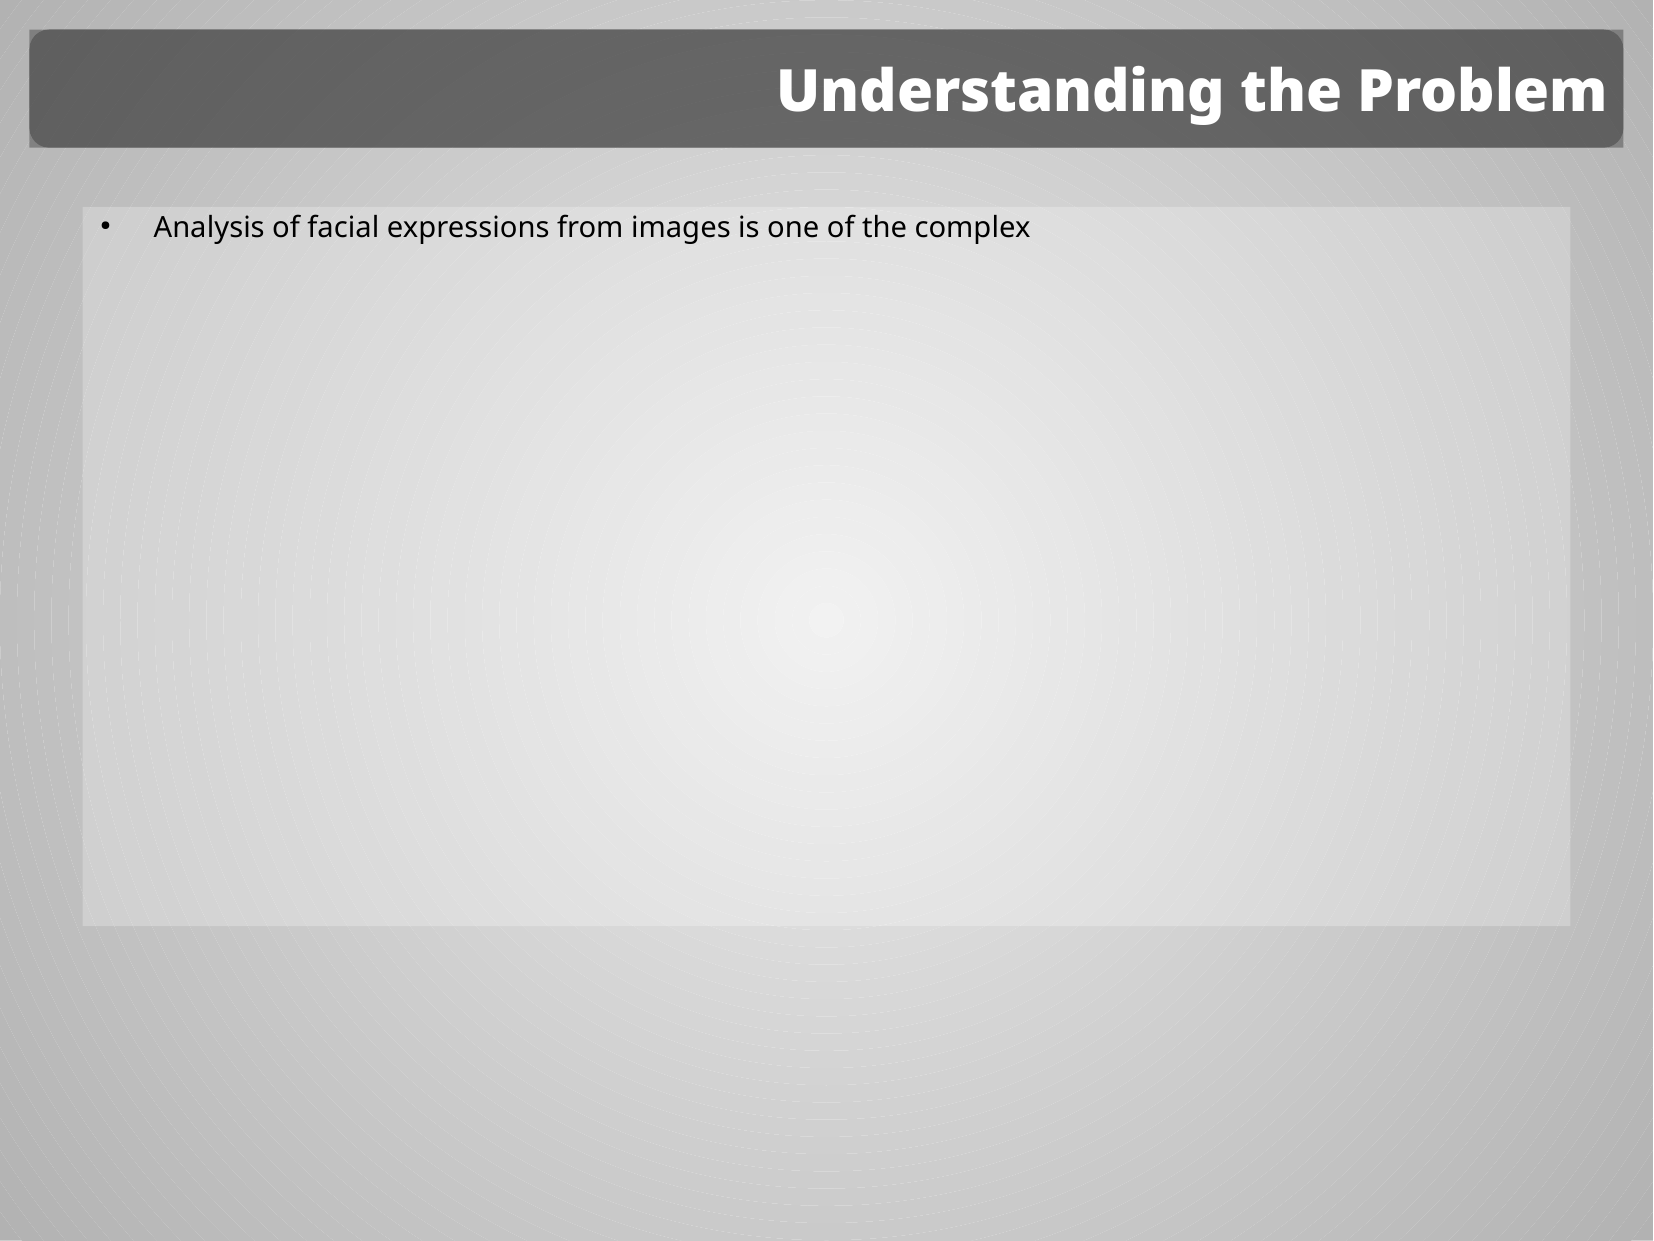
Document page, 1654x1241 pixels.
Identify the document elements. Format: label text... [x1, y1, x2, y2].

list Analysis of facial expressions from images is one of the complex [82, 206, 1571, 927]
title Understanding the Problem [29, 29, 1624, 148]
